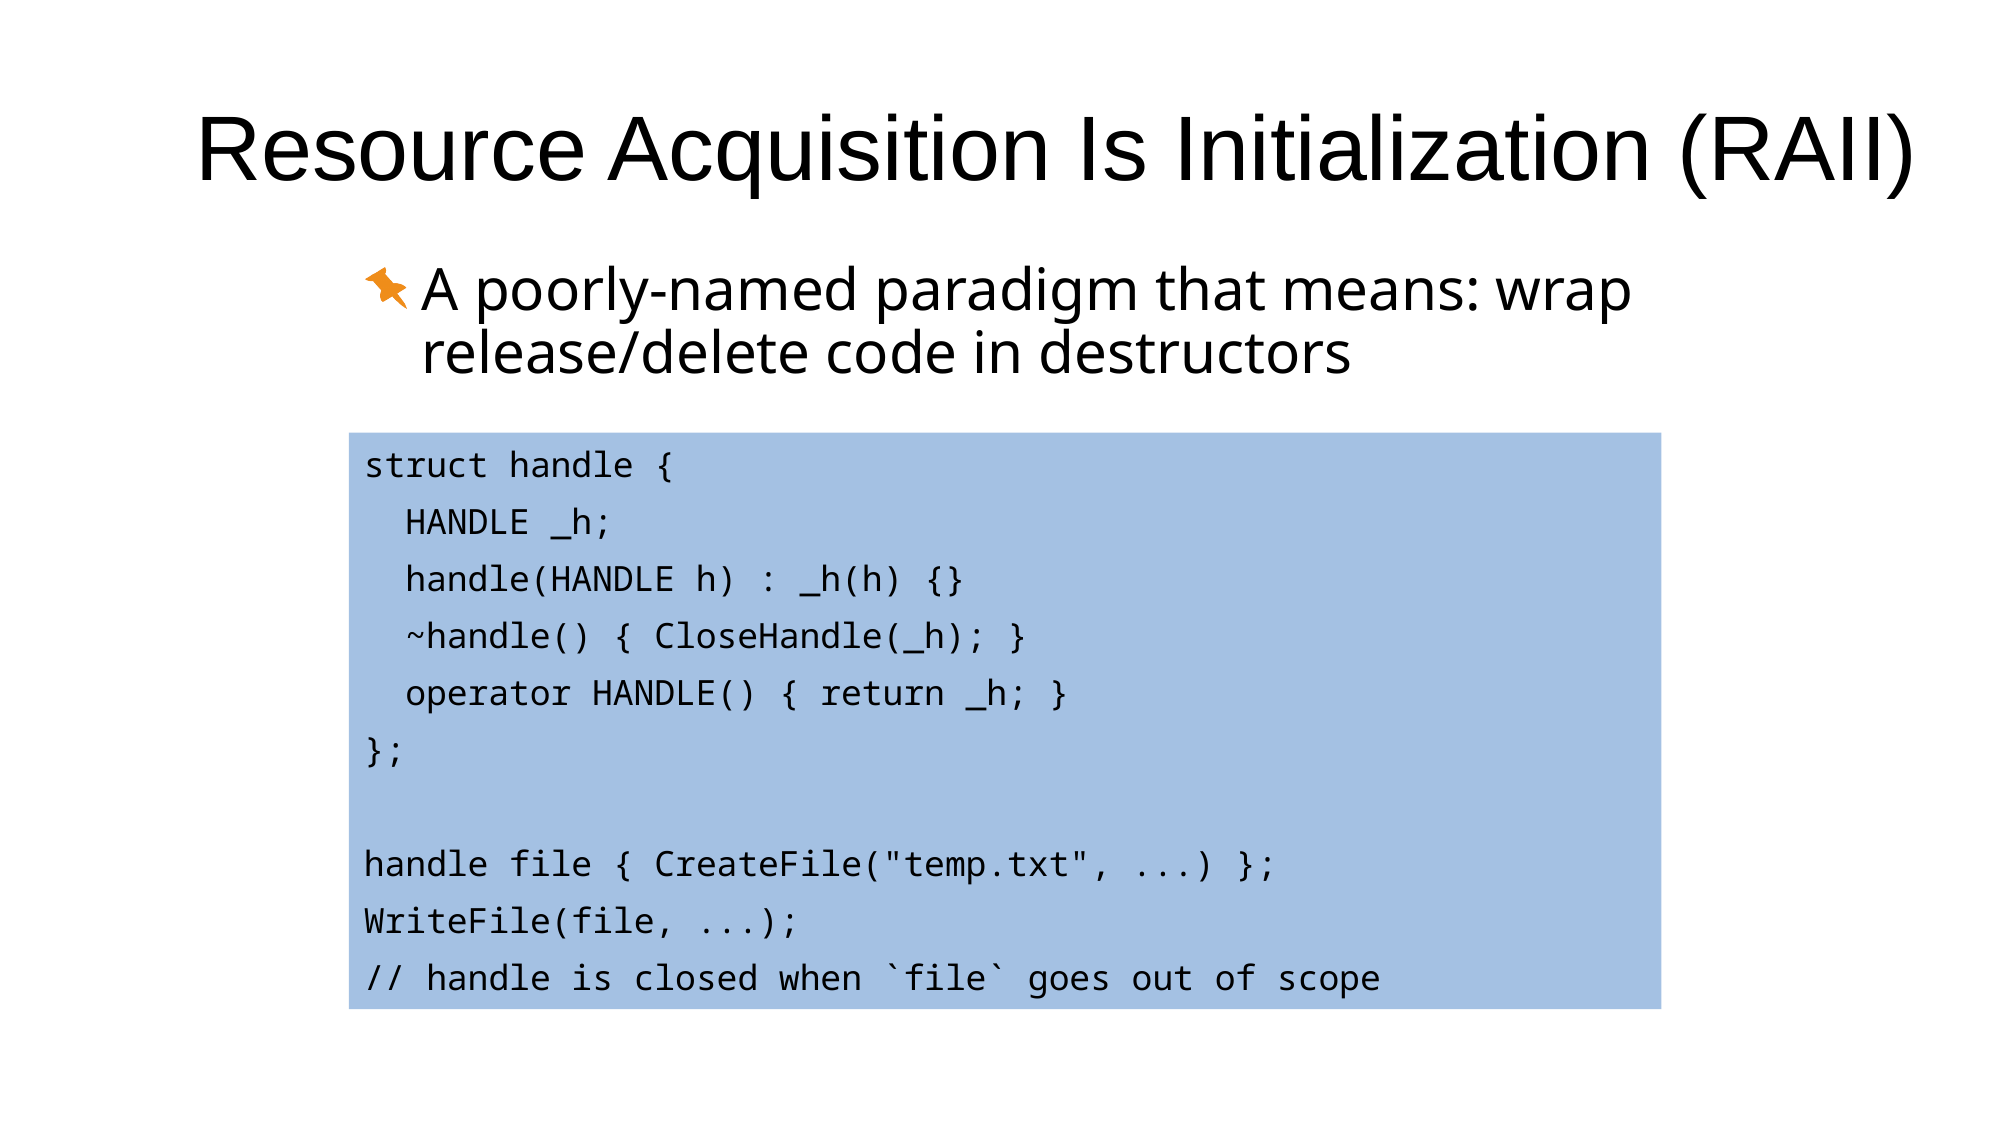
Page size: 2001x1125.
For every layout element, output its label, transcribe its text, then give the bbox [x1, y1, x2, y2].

list A poorly-named paradigm that means: wrap release/delete code in destructors [350, 245, 1662, 421]
list struct handle { HANDLE _h; handle(HANDLE h) : _h(h) {} ~handle() { CloseHandle(_h); } operator HANDLE() { return _h; } }; handle file { CreateFile("temp.txt", ...) }; WriteFile(file, ...); // handle is closed when `file` goes out of scope [348, 432, 1662, 1010]
title Resource Acquisition Is Initialization (RAII) [195, 90, 1966, 209]
